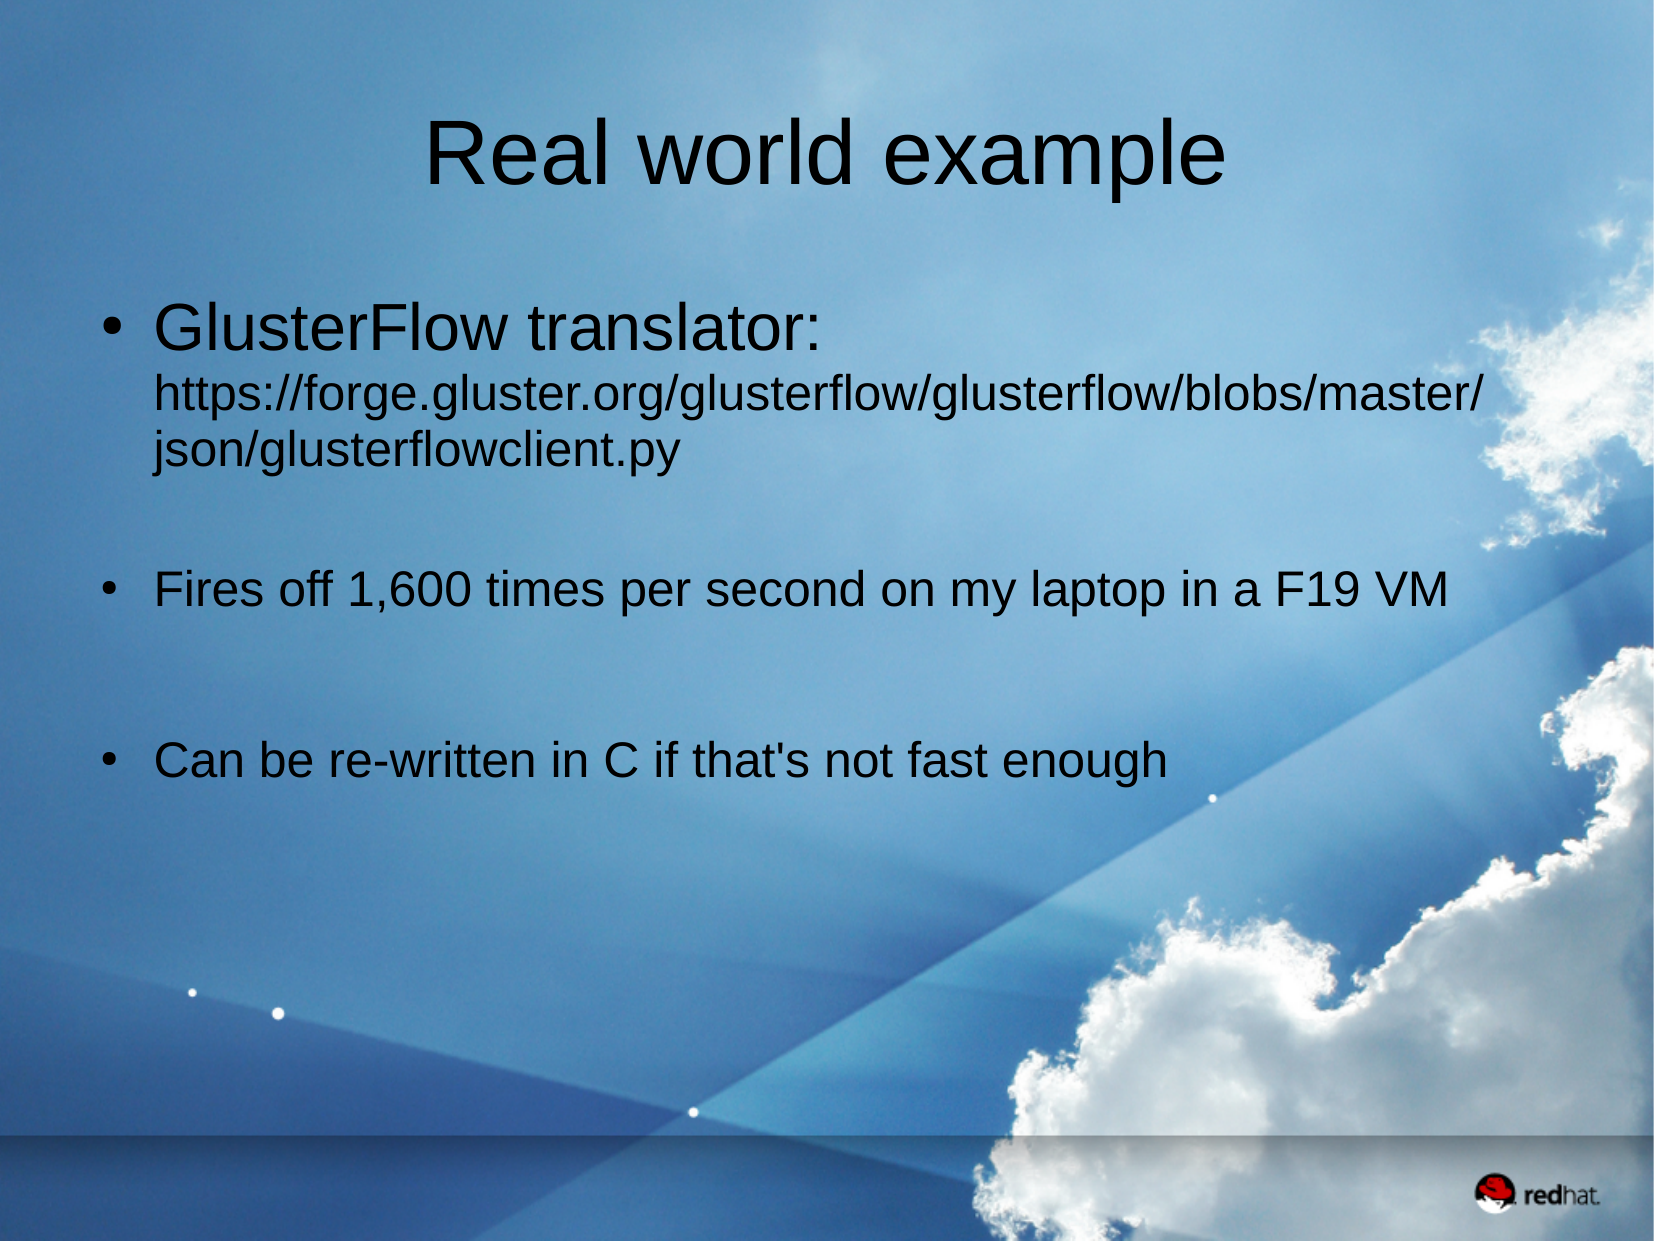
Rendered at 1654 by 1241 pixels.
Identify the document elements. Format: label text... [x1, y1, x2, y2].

list GlusterFlow translator: https://forge.gluster.org/glusterflow/glusterflow/blobs/master/json/glusterflowclient.py Fires off 1,600 times per second on my laptop in a F19 VM Can be re-written in C if that's not fast enough [82, 290, 1571, 1010]
picture [0, 0, 1654, 1241]
title Real world example [82, 49, 1571, 257]
